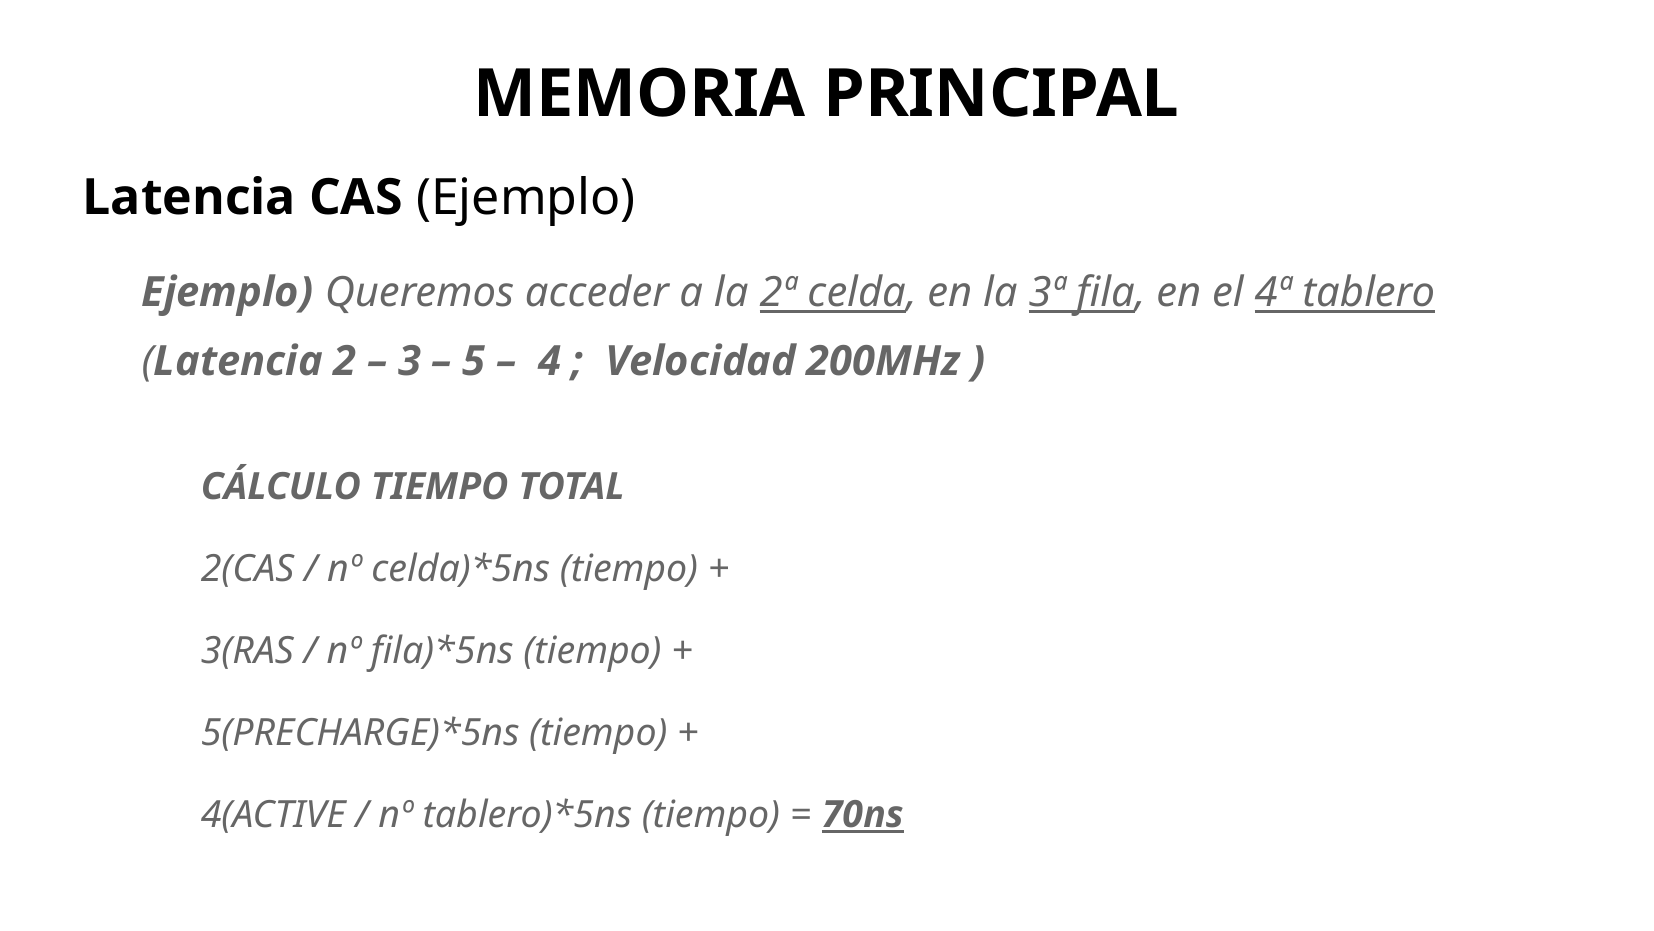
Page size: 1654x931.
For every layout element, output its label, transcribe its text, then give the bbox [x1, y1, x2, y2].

title MEMORIA PRINCIPAL [82, 37, 1571, 147]
subtitle Latencia CAS (Ejemplo) Ejemplo) Queremos acceder a la 2ª celda, en la 3ª fila, en el 4ª tablero (Latencia 2 – 3 – 5 – 4 ; Velocidad 200MHz ) CÁLCULO TIEMPO TOTAL 2(CAS / nº celda)*5ns (tiempo) + 3(RAS / nº fila)*5ns (tiempo) + 5(PRECHARGE)*5ns (tiempo) + 4(ACTIVE / nº tablero)*5ns (tiempo) = 70ns [82, 147, 1571, 827]
